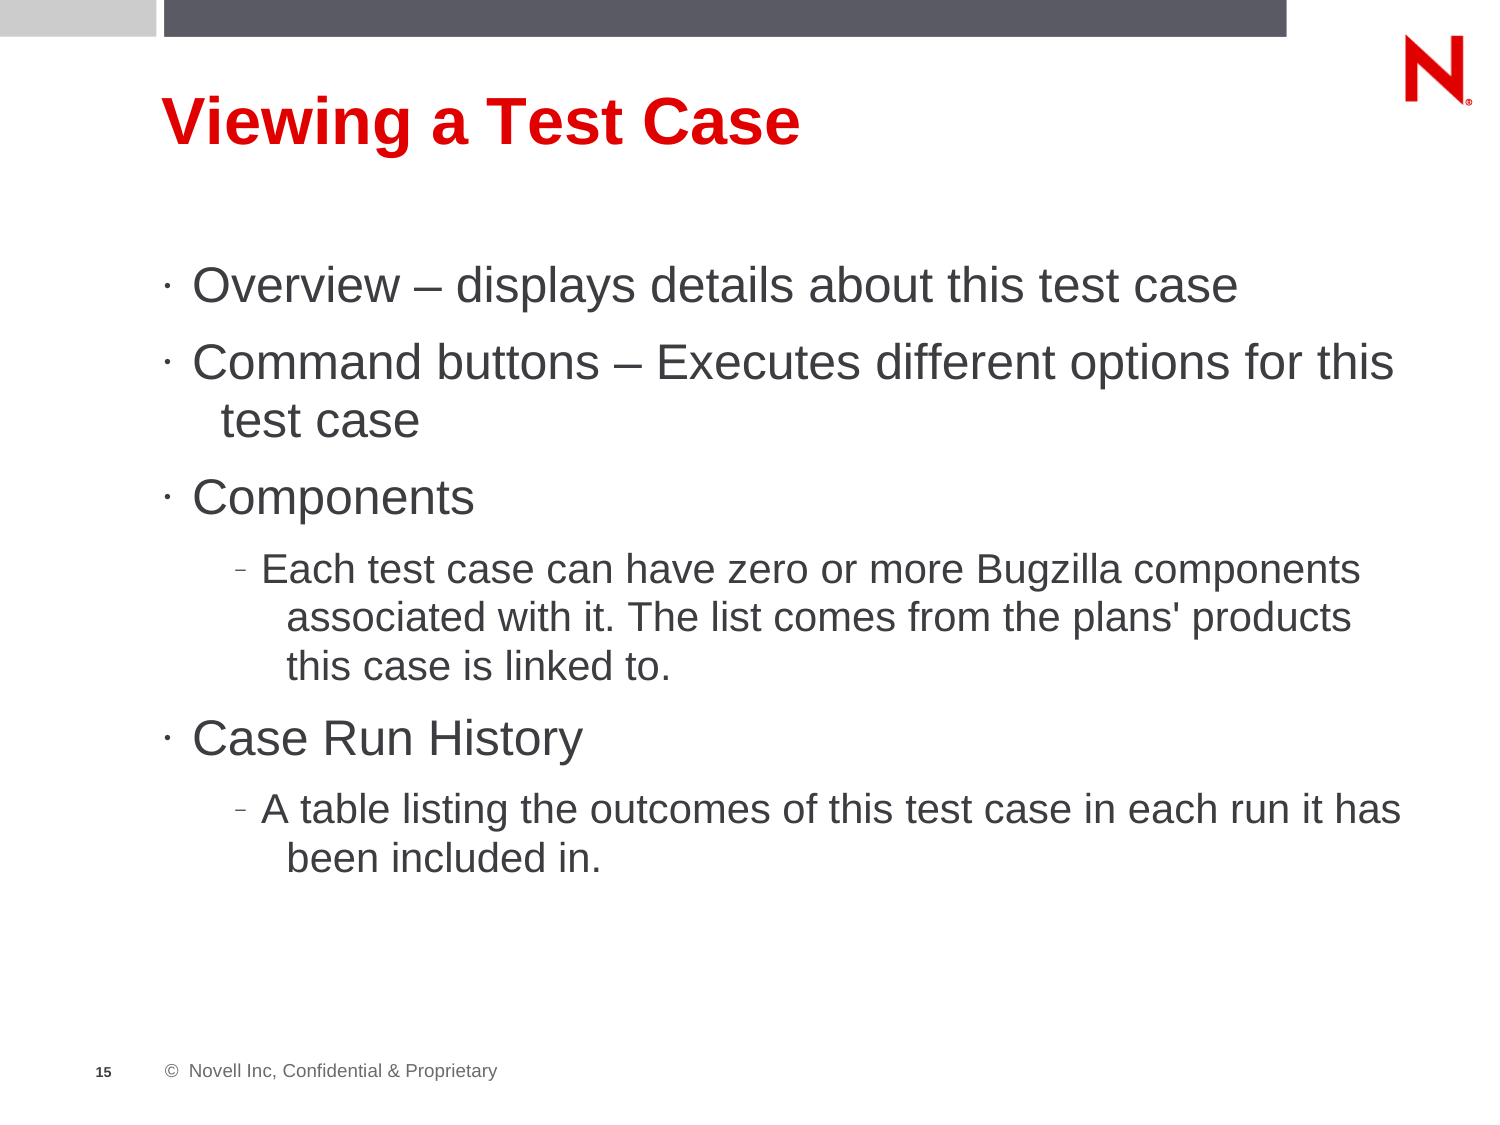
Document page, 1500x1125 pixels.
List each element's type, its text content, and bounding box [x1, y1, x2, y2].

picture [1403, 32, 1473, 107]
list Overview – displays details about this test case Command buttons – Executes different options for this test case Components Each test case can have zero or more Bugzilla components associated with it. The list comes from the plans' products this case is linked to. Case Run History A table listing the outcomes of this test case in each run it has been included in. [163, 254, 1404, 986]
title Viewing a Test Case [161, 41, 1383, 205]
